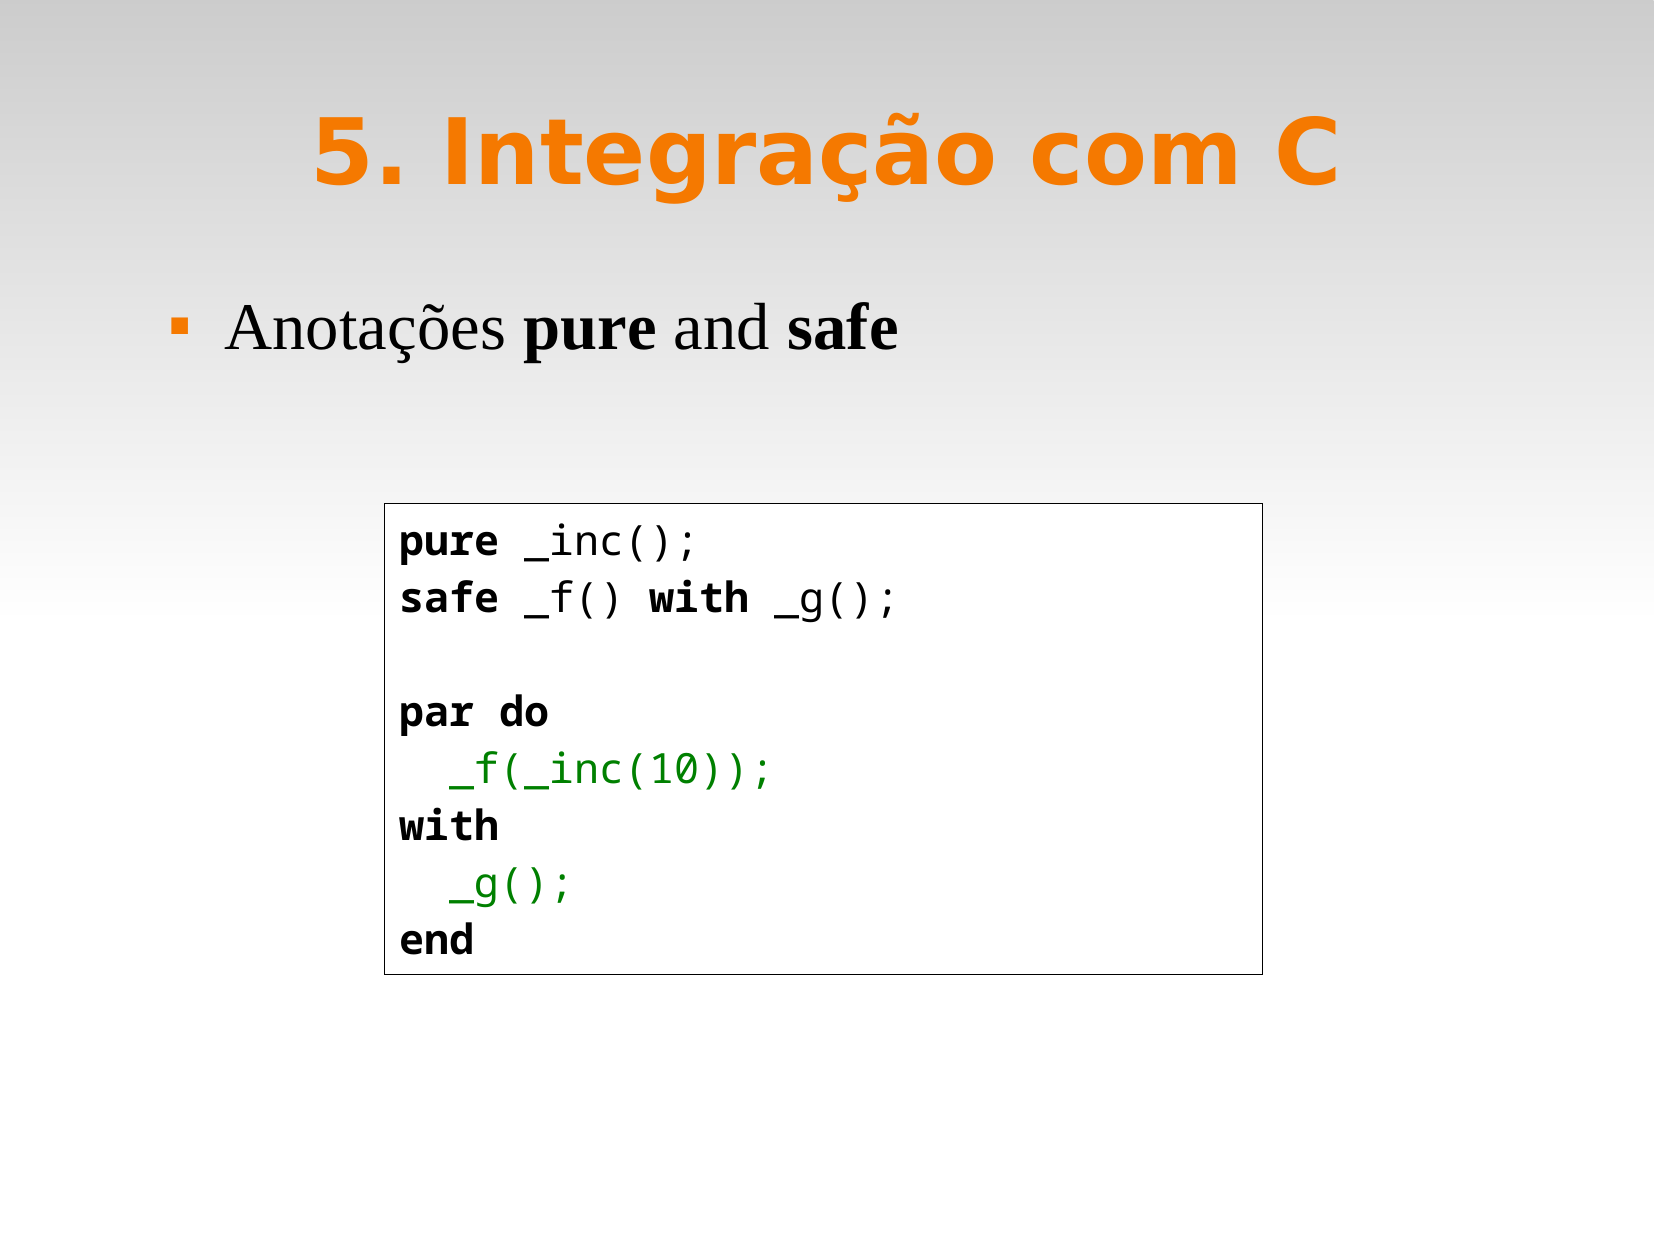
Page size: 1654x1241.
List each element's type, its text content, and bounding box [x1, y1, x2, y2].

title 5. Integração com C [82, 49, 1571, 257]
list Anotações pure and safe [82, 290, 1571, 1109]
